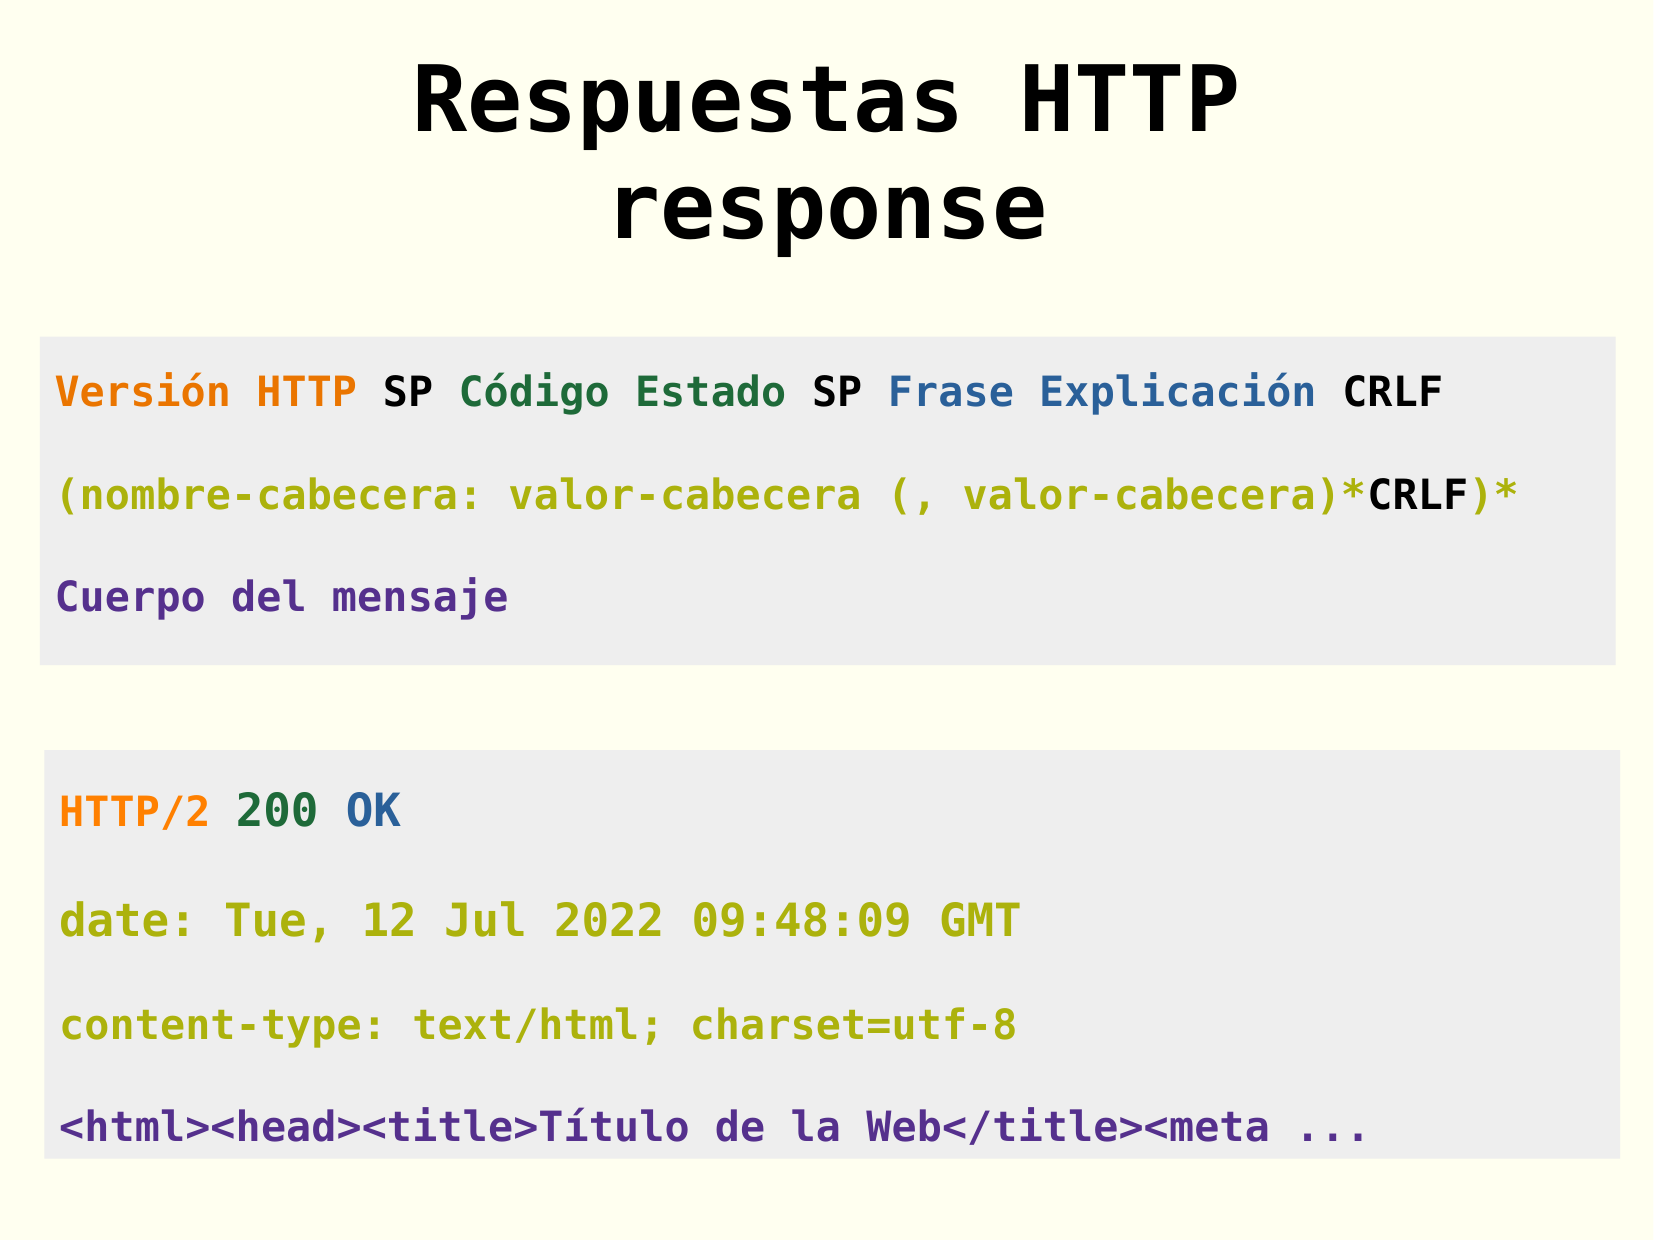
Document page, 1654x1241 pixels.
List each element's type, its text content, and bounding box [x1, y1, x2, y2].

text_box Versión HTTP SP Código Estado SP Frase Explicación CRLF (nombre-cabecera: valor-cabecera (, valor-cabecera)*CRLF)* Cuerpo del mensaje [39, 336, 1616, 666]
title Respuestas HTTP response [82, 45, 1571, 261]
text_box HTTP/2 200 OK date: Tue, 12 Jul 2022 09:48:09 GMT content-type: text/html; charset=utf-8 <html><head><title>Título de la Web</title><meta ... [44, 750, 1621, 1159]
